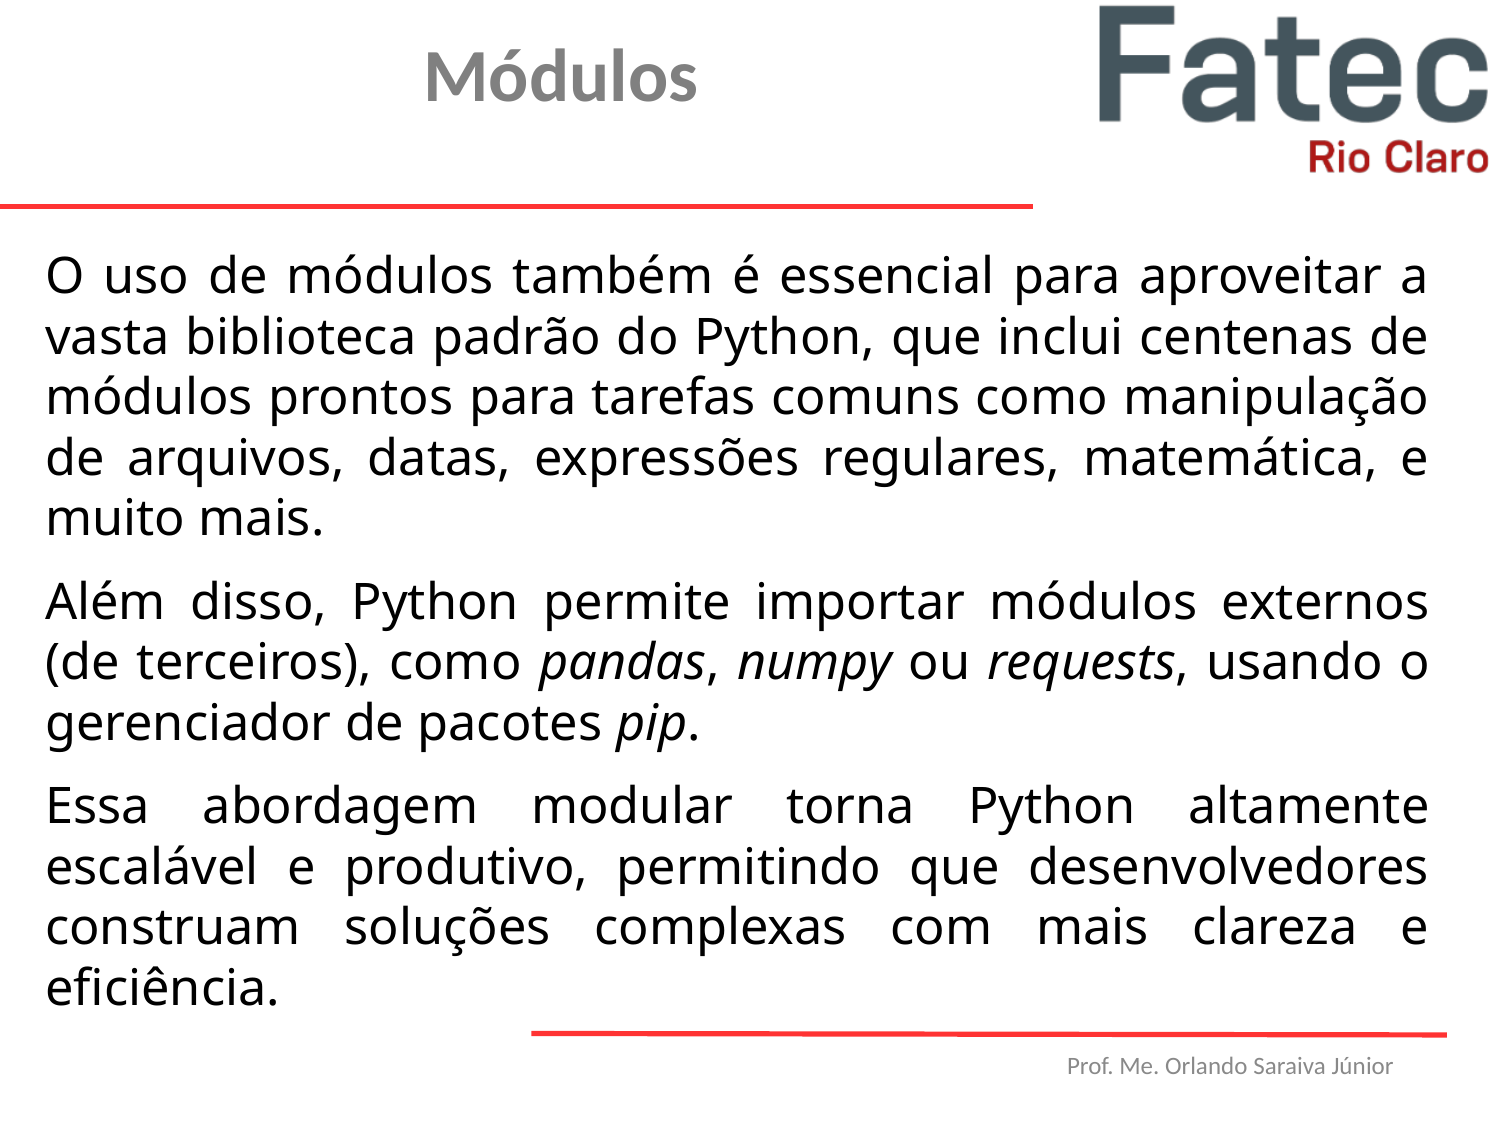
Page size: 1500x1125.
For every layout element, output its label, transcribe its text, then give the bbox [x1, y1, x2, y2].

list O uso de módulos também é essencial para aproveitar a vasta biblioteca padrão do Python, que inclui centenas de módulos prontos para tarefas comuns como manipulação de arquivos, datas, expressões regulares, matemática, e muito mais. Além disso, Python permite importar módulos externos (de terceiros), como pandas, numpy ou requests, usando o gerenciador de pacotes pip. Essa abordagem modular torna Python altamente escalável e produtivo, permitindo que desenvolvedores construam soluções complexas com mais clareza e eficiência. [30, 236, 1446, 1028]
title Módulos [29, 19, 1093, 207]
picture [1095, 0, 1496, 180]
